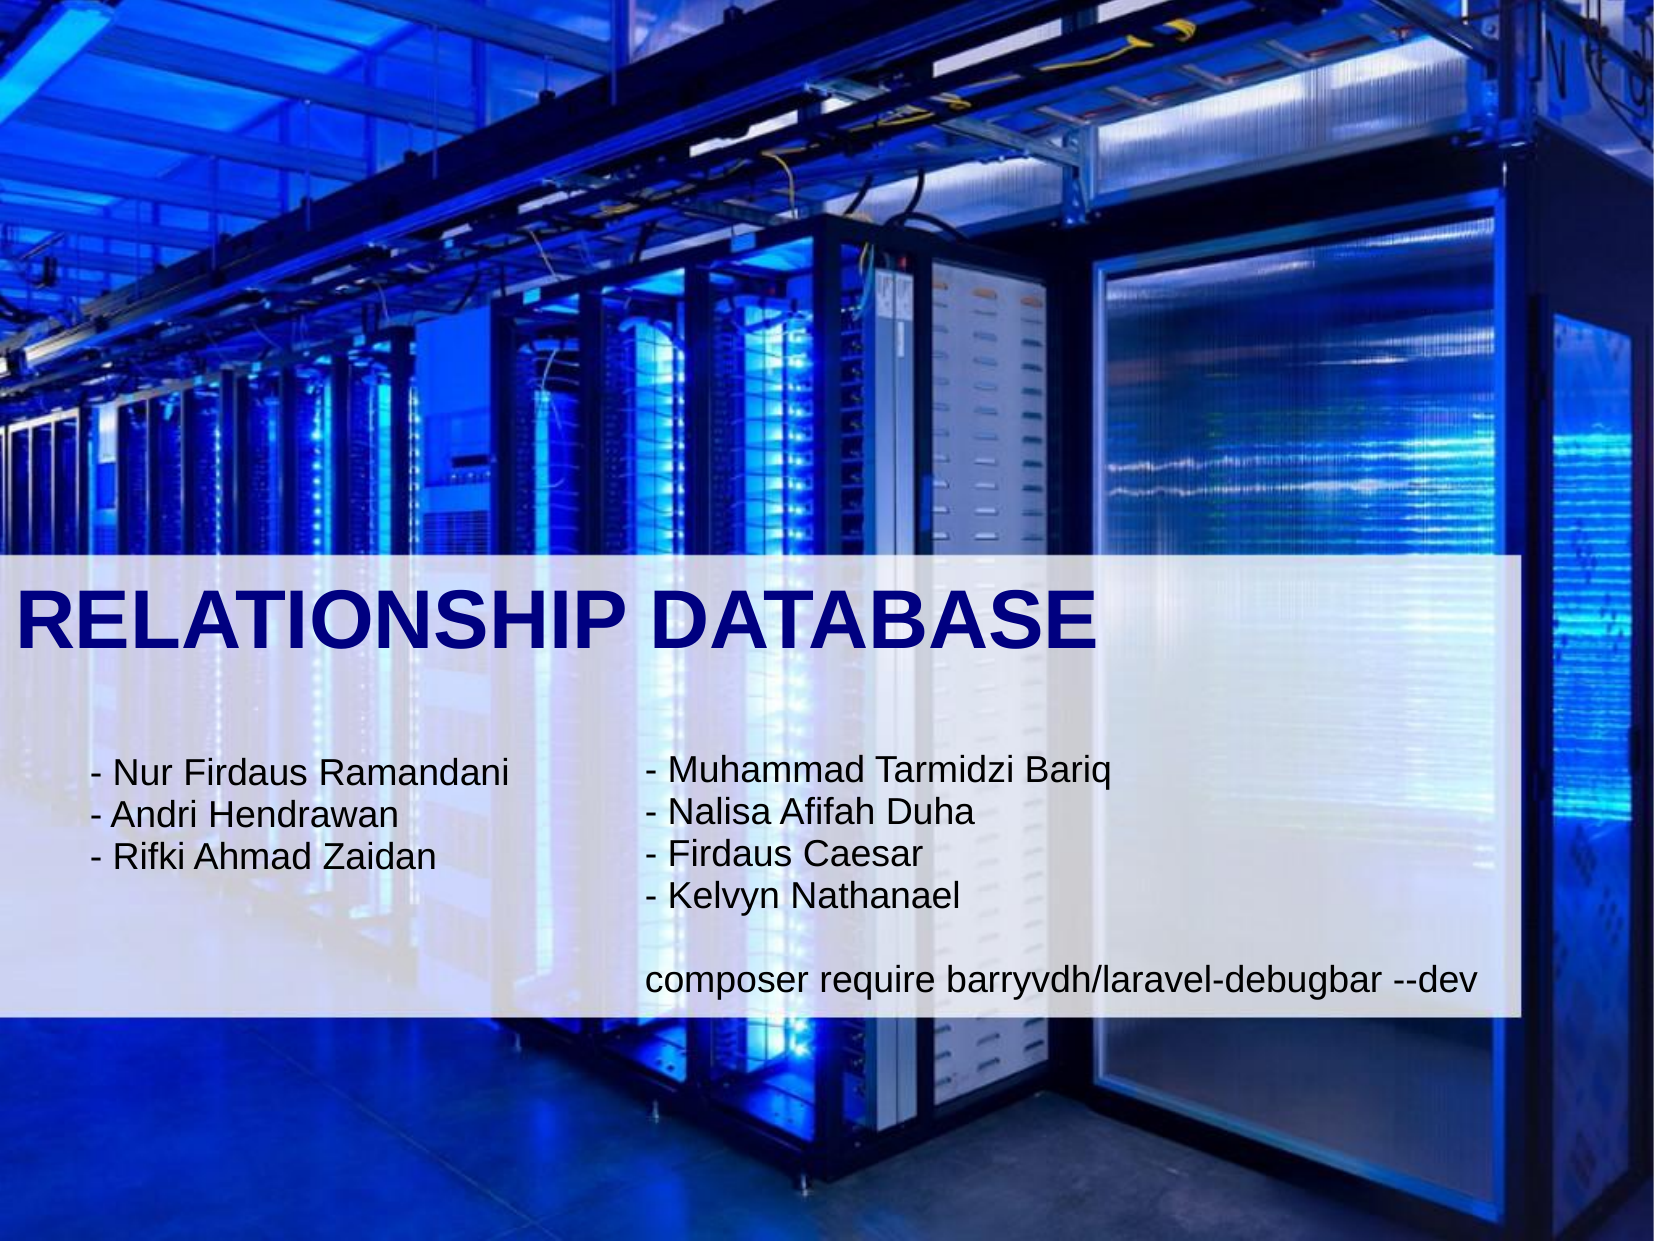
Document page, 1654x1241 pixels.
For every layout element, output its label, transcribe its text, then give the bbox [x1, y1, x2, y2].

picture [0, 0, 1654, 1241]
title RELATIONSHIP DATABASE [15, 534, 1654, 706]
text_box - Nur Firdaus Ramandani - Andri Hendrawan - Rifki Ahmad Zaidan [75, 744, 525, 885]
text_box - Muhammad Tarmidzi Bariq - Nalisa Afifah Duha - Firdaus Caesar - Kelvyn Nathanael composer require barryvdh/laravel-debugbar --dev [630, 741, 1494, 1009]
